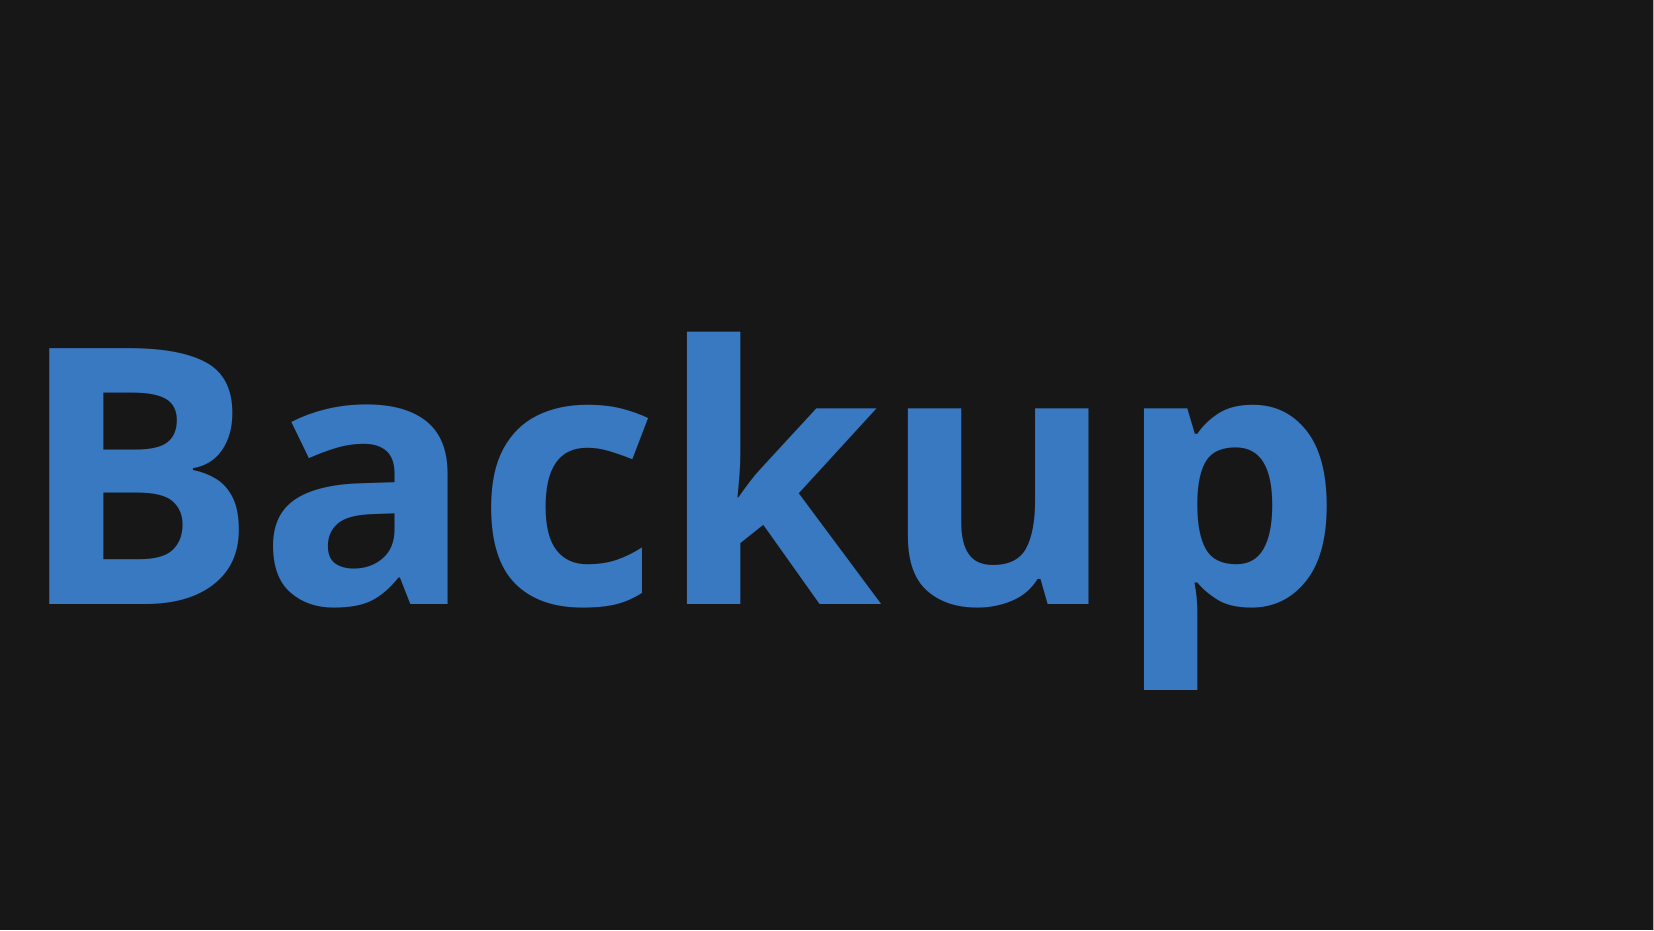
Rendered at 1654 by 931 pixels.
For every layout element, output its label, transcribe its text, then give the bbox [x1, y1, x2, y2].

title Backup [18, 221, 1632, 710]
